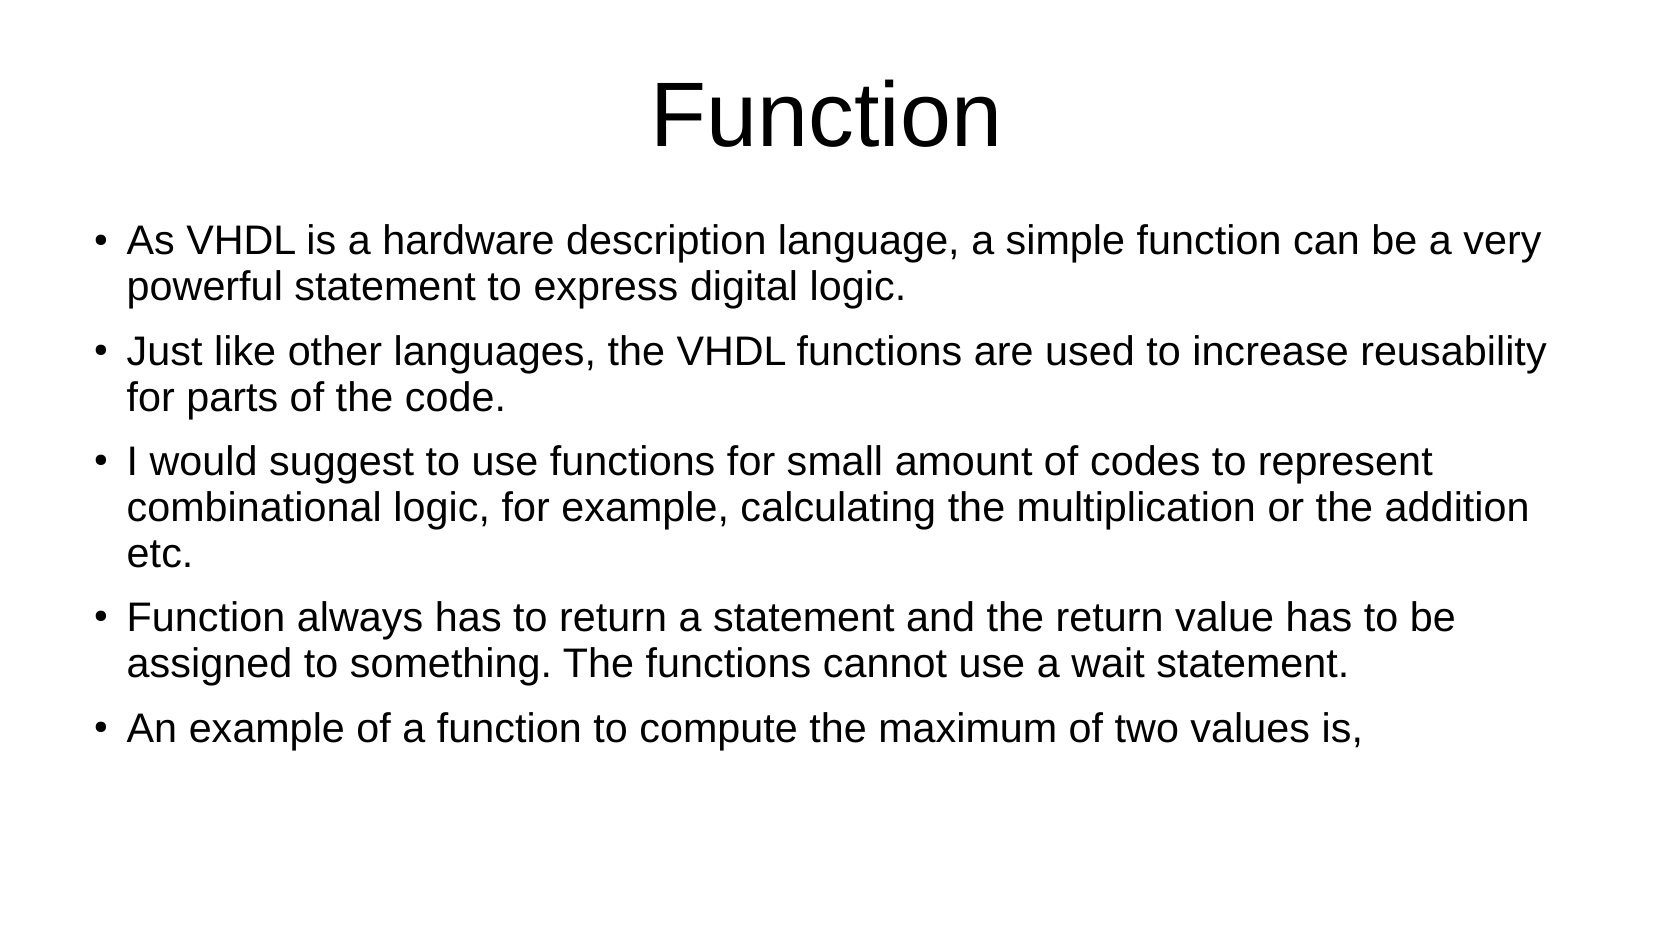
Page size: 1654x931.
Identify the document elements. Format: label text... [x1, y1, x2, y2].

title Function [82, 37, 1571, 193]
list As VHDL is a hardware description language, a simple function can be a very powerful statement to express digital logic. Just like other languages, the VHDL functions are used to increase reusability for parts of the code. I would suggest to use functions for small amount of codes to represent combinational logic, for example, calculating the multiplication or the addition etc. Function always has to return a statement and the return value has to be assigned to something. The functions cannot use a wait statement. An example of a function to compute the maximum of two values is, [82, 217, 1571, 758]
